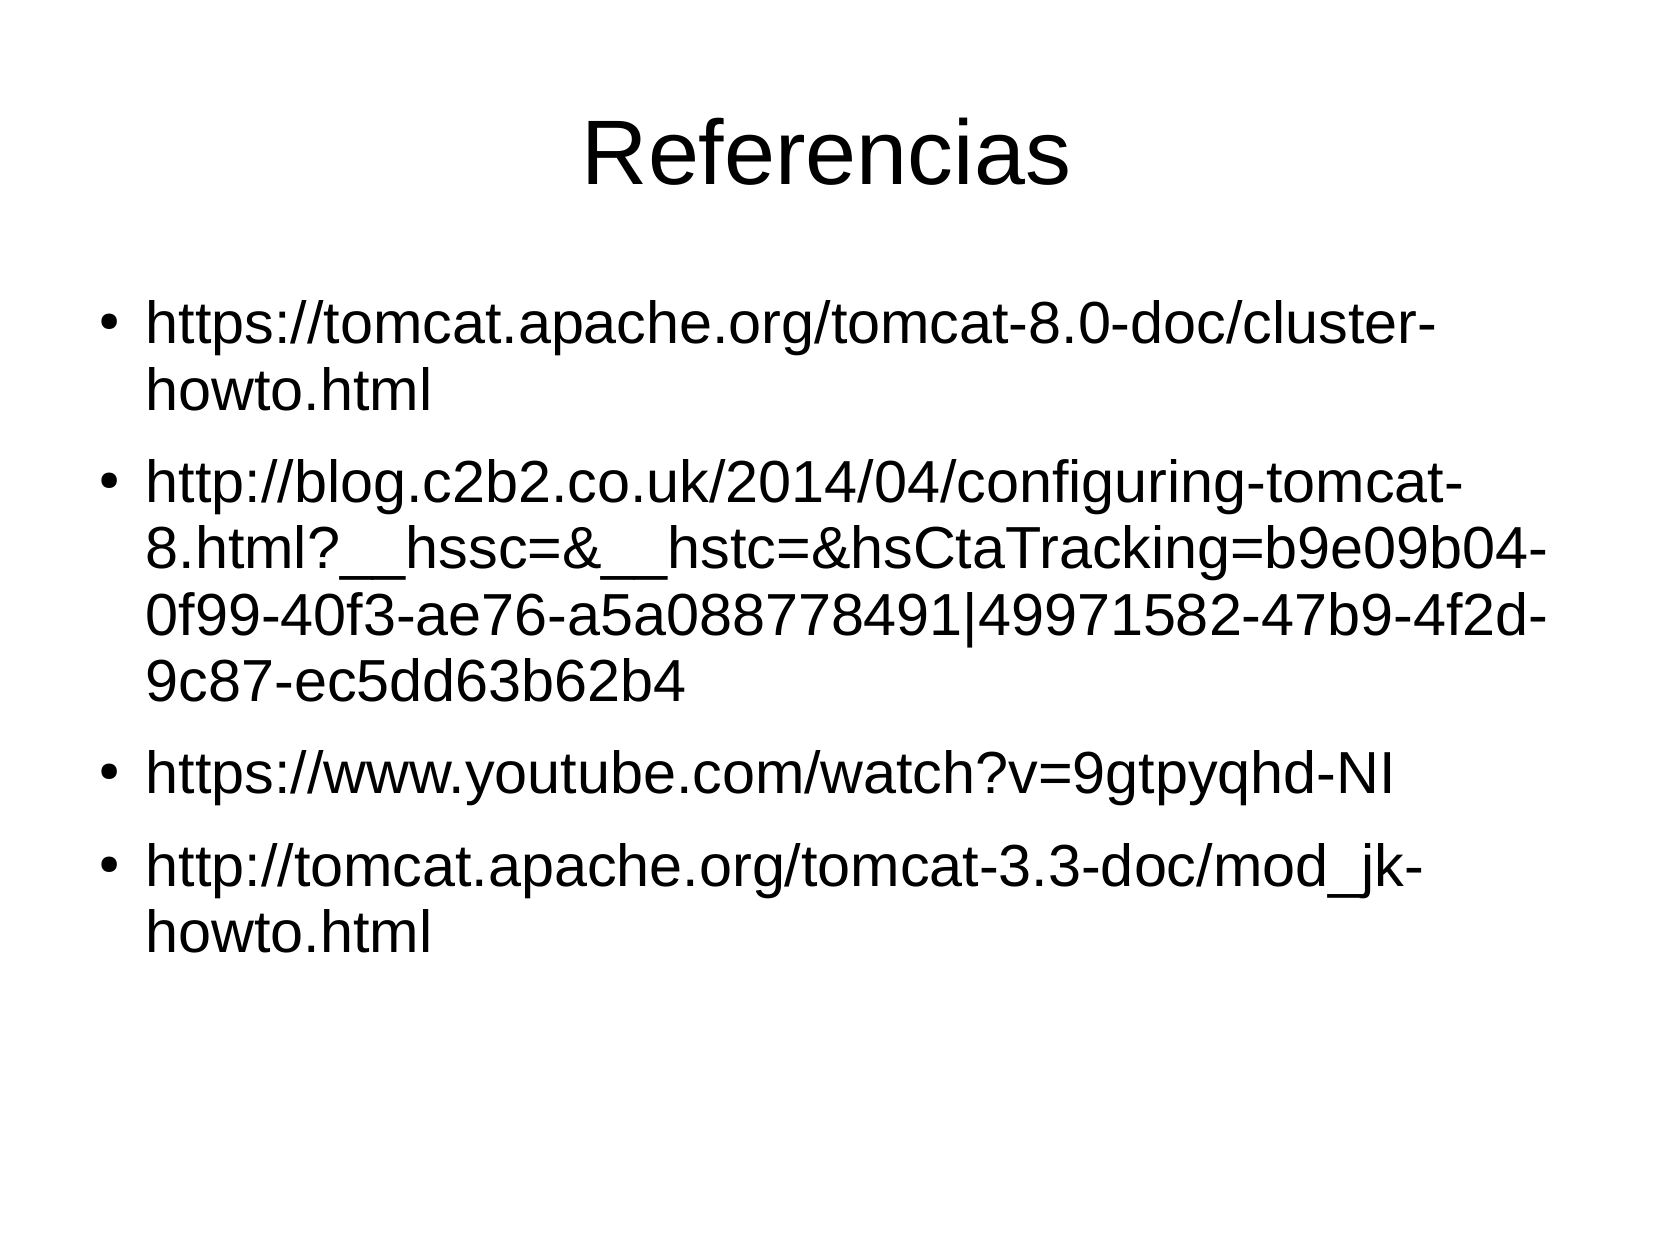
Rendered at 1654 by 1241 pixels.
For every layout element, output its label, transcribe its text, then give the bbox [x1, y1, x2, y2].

list https://tomcat.apache.org/tomcat-8.0-doc/cluster-howto.html http://blog.c2b2.co.uk/2014/04/configuring-tomcat-8.html?__hssc=&__hstc=&hsCtaTracking=b9e09b04-0f99-40f3-ae76-a5a088778491|49971582-47b9-4f2d-9c87-ec5dd63b62b4 https://www.youtube.com/watch?v=9gtpyqhd-NI http://tomcat.apache.org/tomcat-3.3-doc/mod_jk-howto.html [82, 290, 1571, 1010]
title Referencias [82, 49, 1571, 257]
